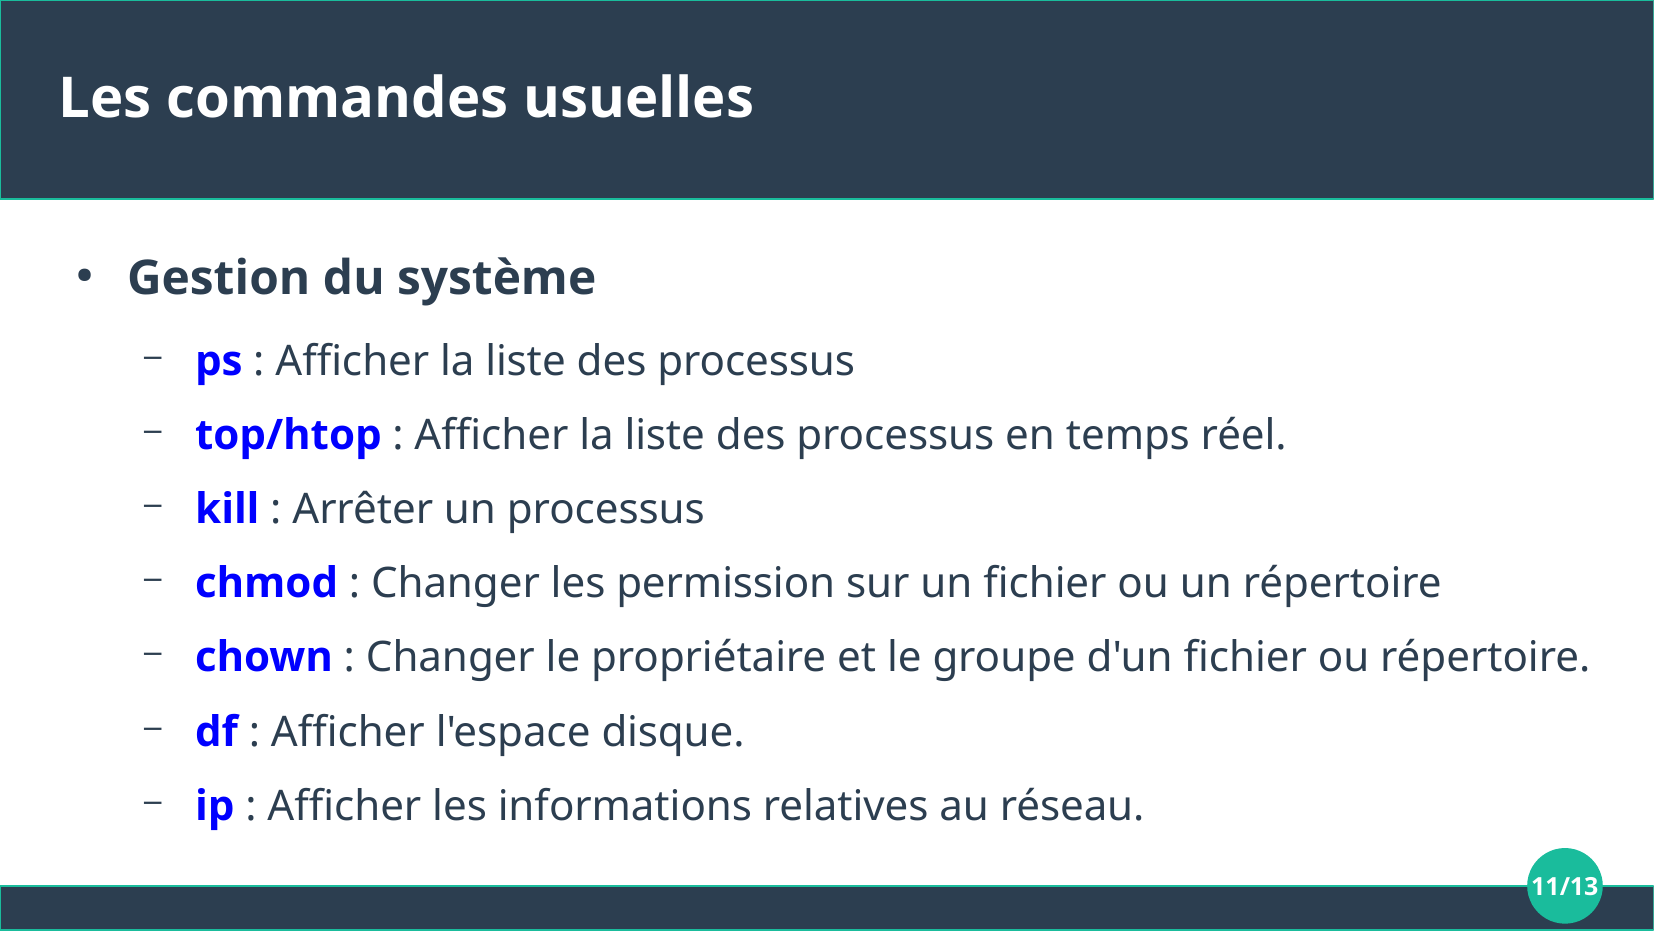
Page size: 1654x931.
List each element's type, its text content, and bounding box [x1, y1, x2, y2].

list Gestion du système ps : Afficher la liste des processus top/htop : Afficher la liste des processus en temps réel. kill : Arrêter un processus chmod : Changer les permission sur un fichier ou un répertoire chown : Changer le propriétaire et le groupe d'un fichier ou répertoire. df : Afficher l'espace disque. ip : Afficher les informations relatives au réseau. [59, 243, 1595, 864]
title Les commandes usuelles [59, 37, 1595, 155]
